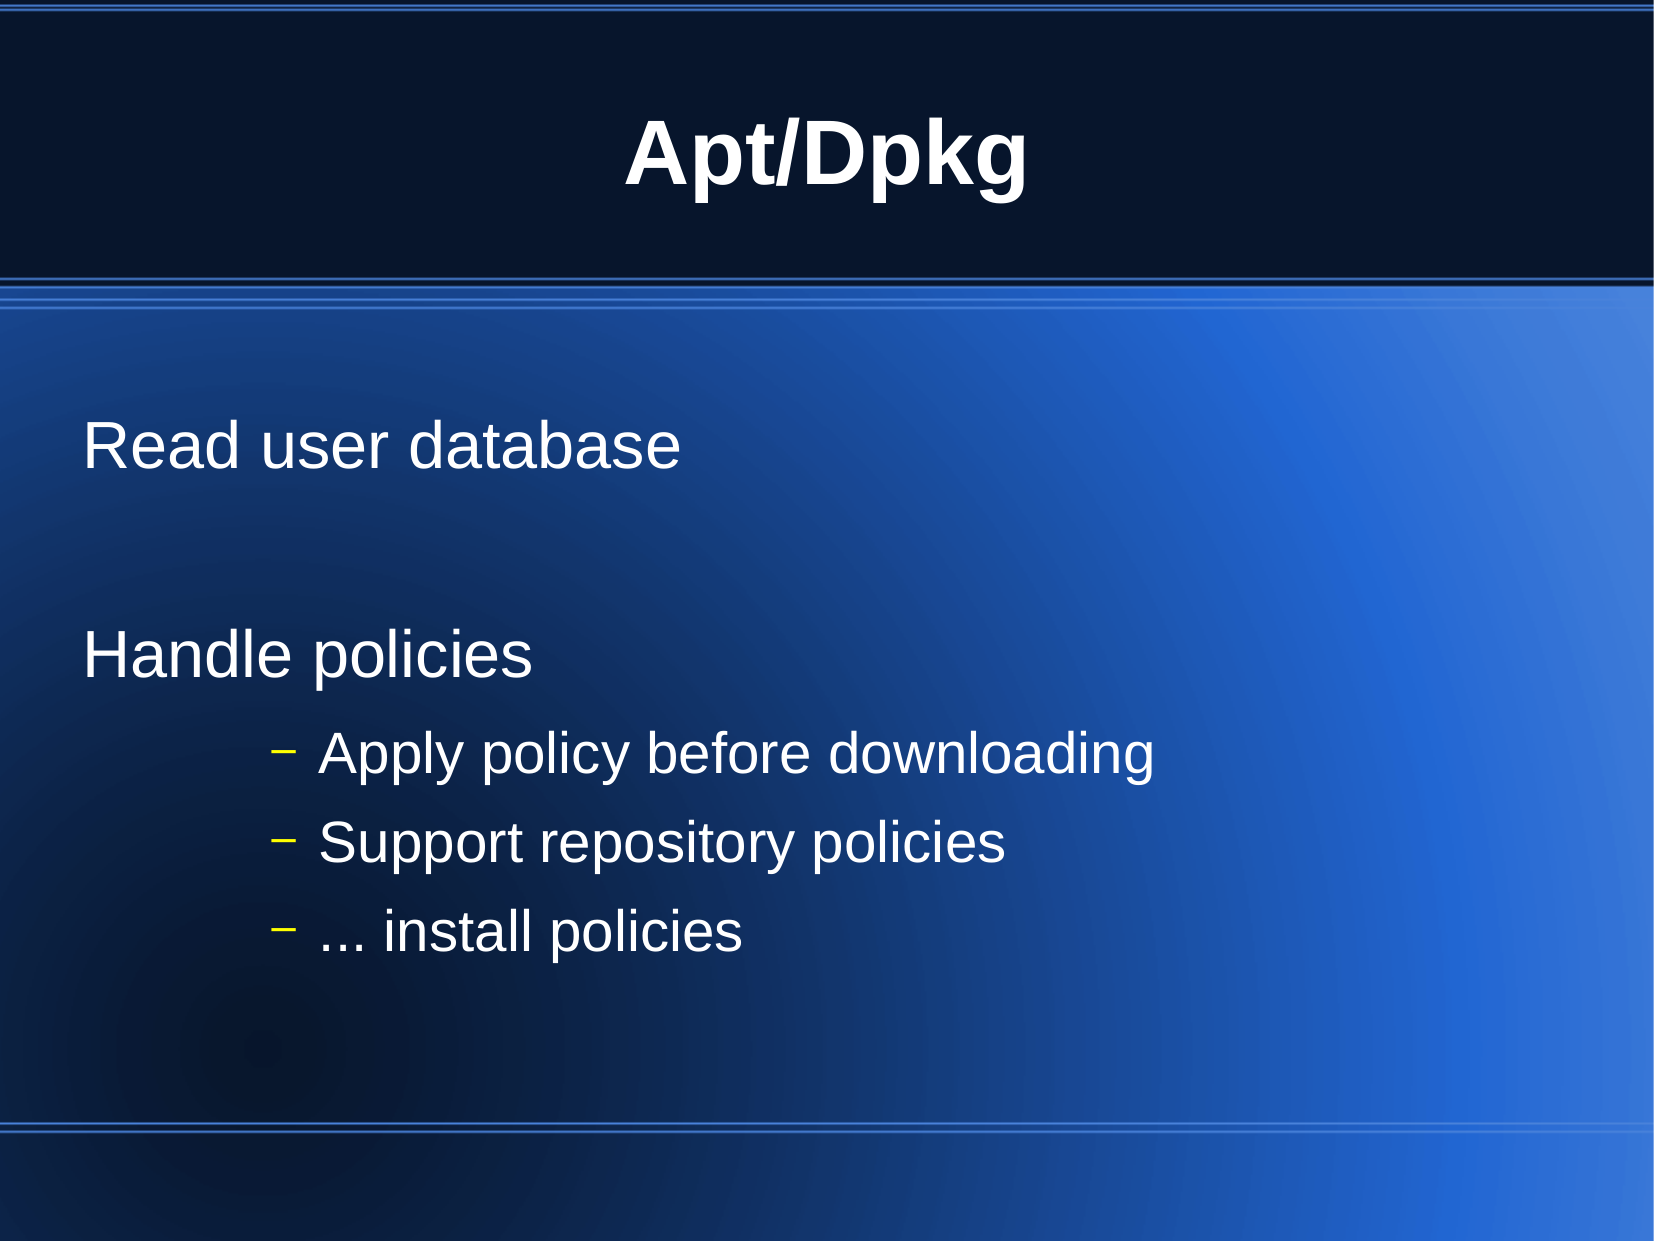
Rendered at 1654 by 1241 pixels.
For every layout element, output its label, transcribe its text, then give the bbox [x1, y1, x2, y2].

list Read user database Handle policies Apply policy before downloading Support repository policies ... install policies [82, 408, 1571, 999]
picture [0, 0, 1654, 1241]
title Apt/Dpkg [82, 56, 1571, 250]
